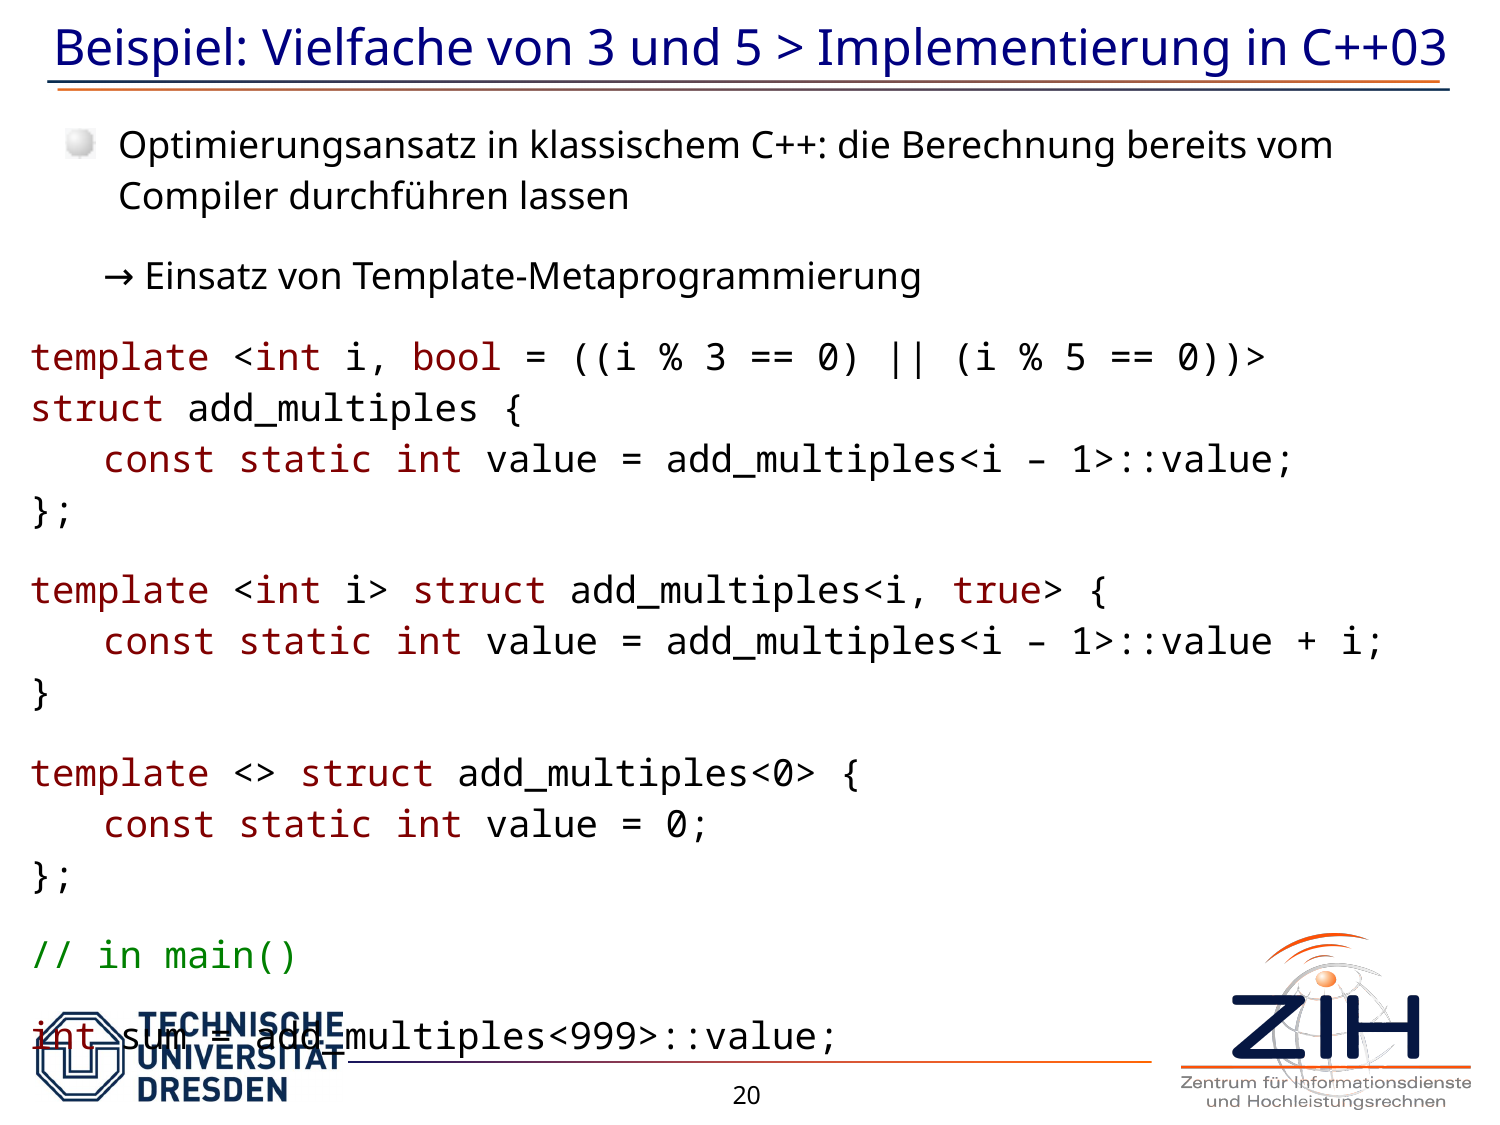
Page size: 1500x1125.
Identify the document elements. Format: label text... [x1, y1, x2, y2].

picture [35, 1031, 39, 1046]
picture [1181, 933, 1471, 1110]
list Optimierungsansatz in klassischem C++: die Berechnung bereits vom Compiler durchführen lassen → Einsatz von Template-Metaprogrammierung template <int i, bool = ((i % 3 == 0) || (i % 5 == 0))> struct add_multiples { const static int value = add_multiples<i – 1>::value; }; template <int i> struct add_multiples<i, true> { const static int value = add_multiples<i – 1>::value + i; } template <> struct add_multiples<0> { const static int value = 0; }; // in main() int sum = add_multiples<999>::value; [29, 118, 1418, 931]
title Beispiel: Vielfache von 3 und 5 > Implementierung in C++03 [53, 12, 1453, 81]
picture [47, 80, 1450, 91]
picture [35, 1011, 343, 1102]
